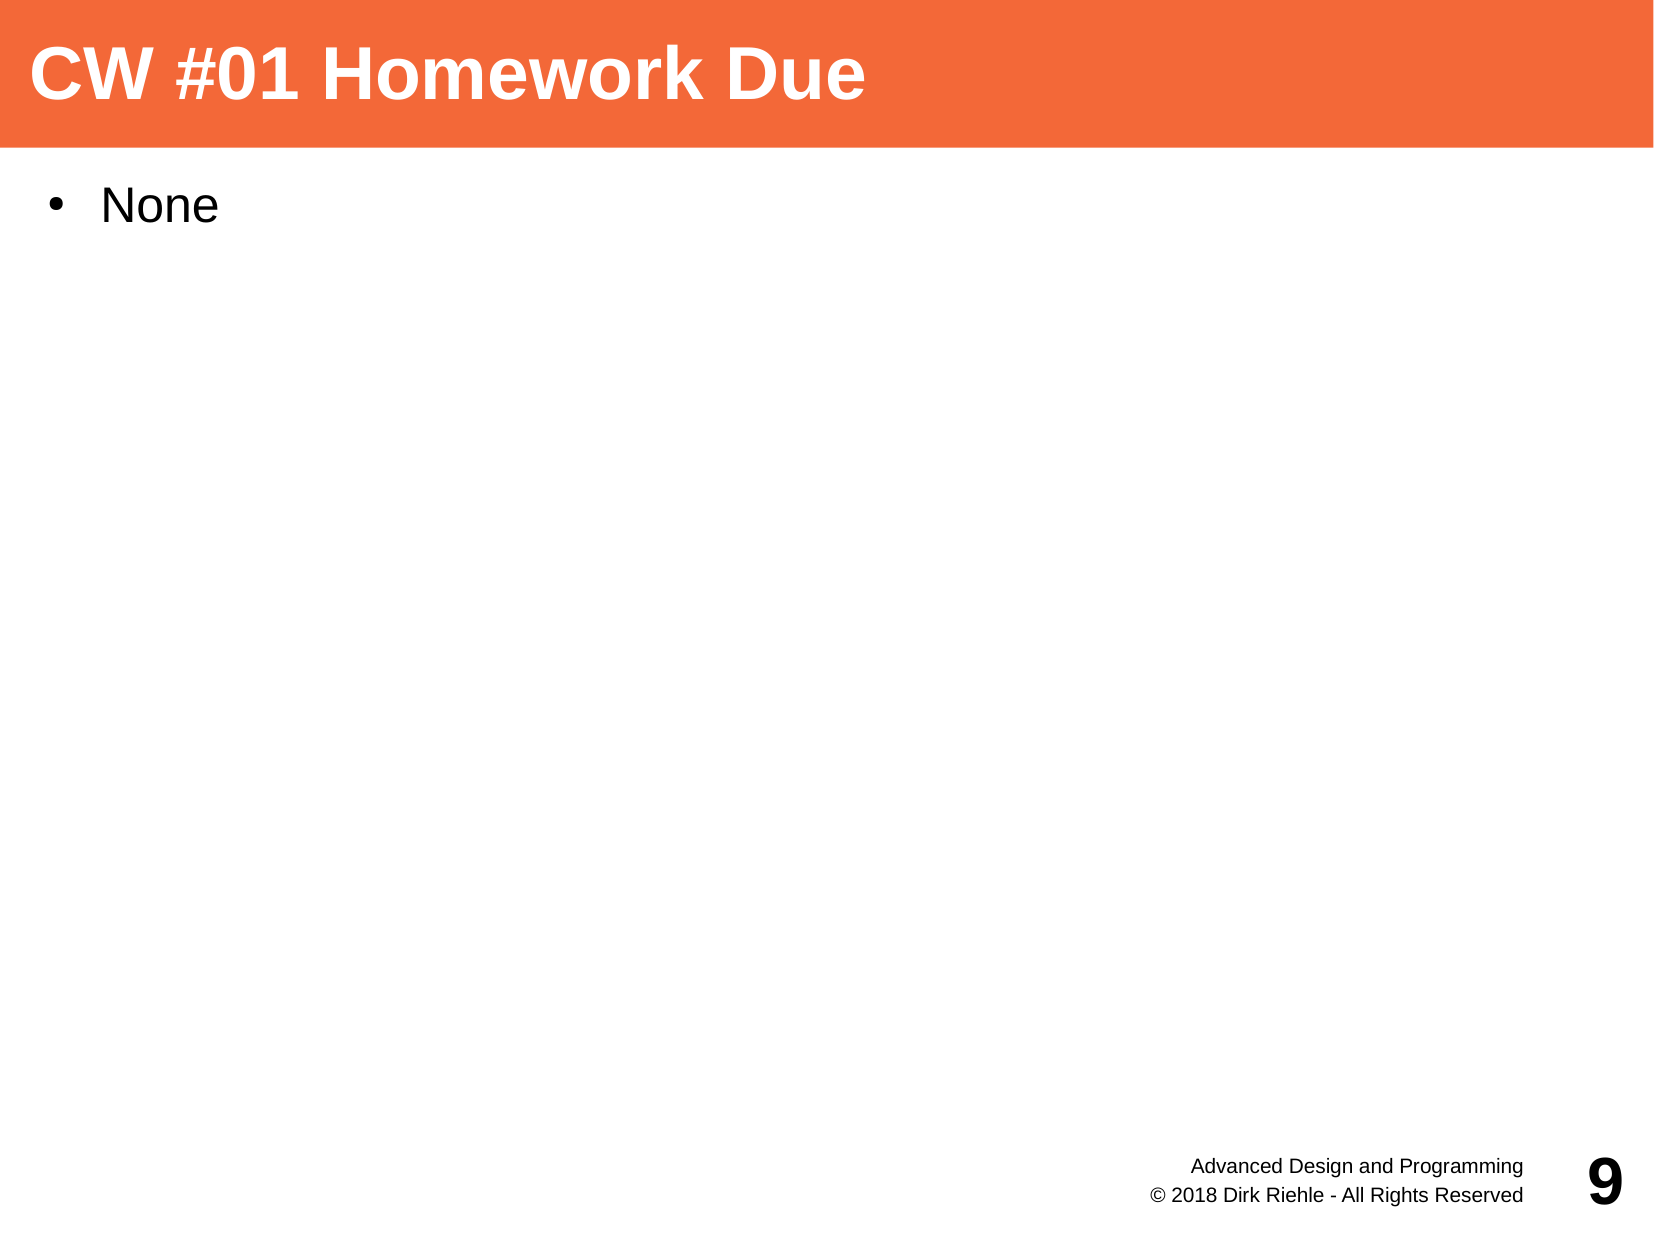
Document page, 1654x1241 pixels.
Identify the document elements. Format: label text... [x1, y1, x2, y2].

title CW #01 Homework Due [0, 0, 1654, 148]
list None [29, 177, 1625, 1211]
